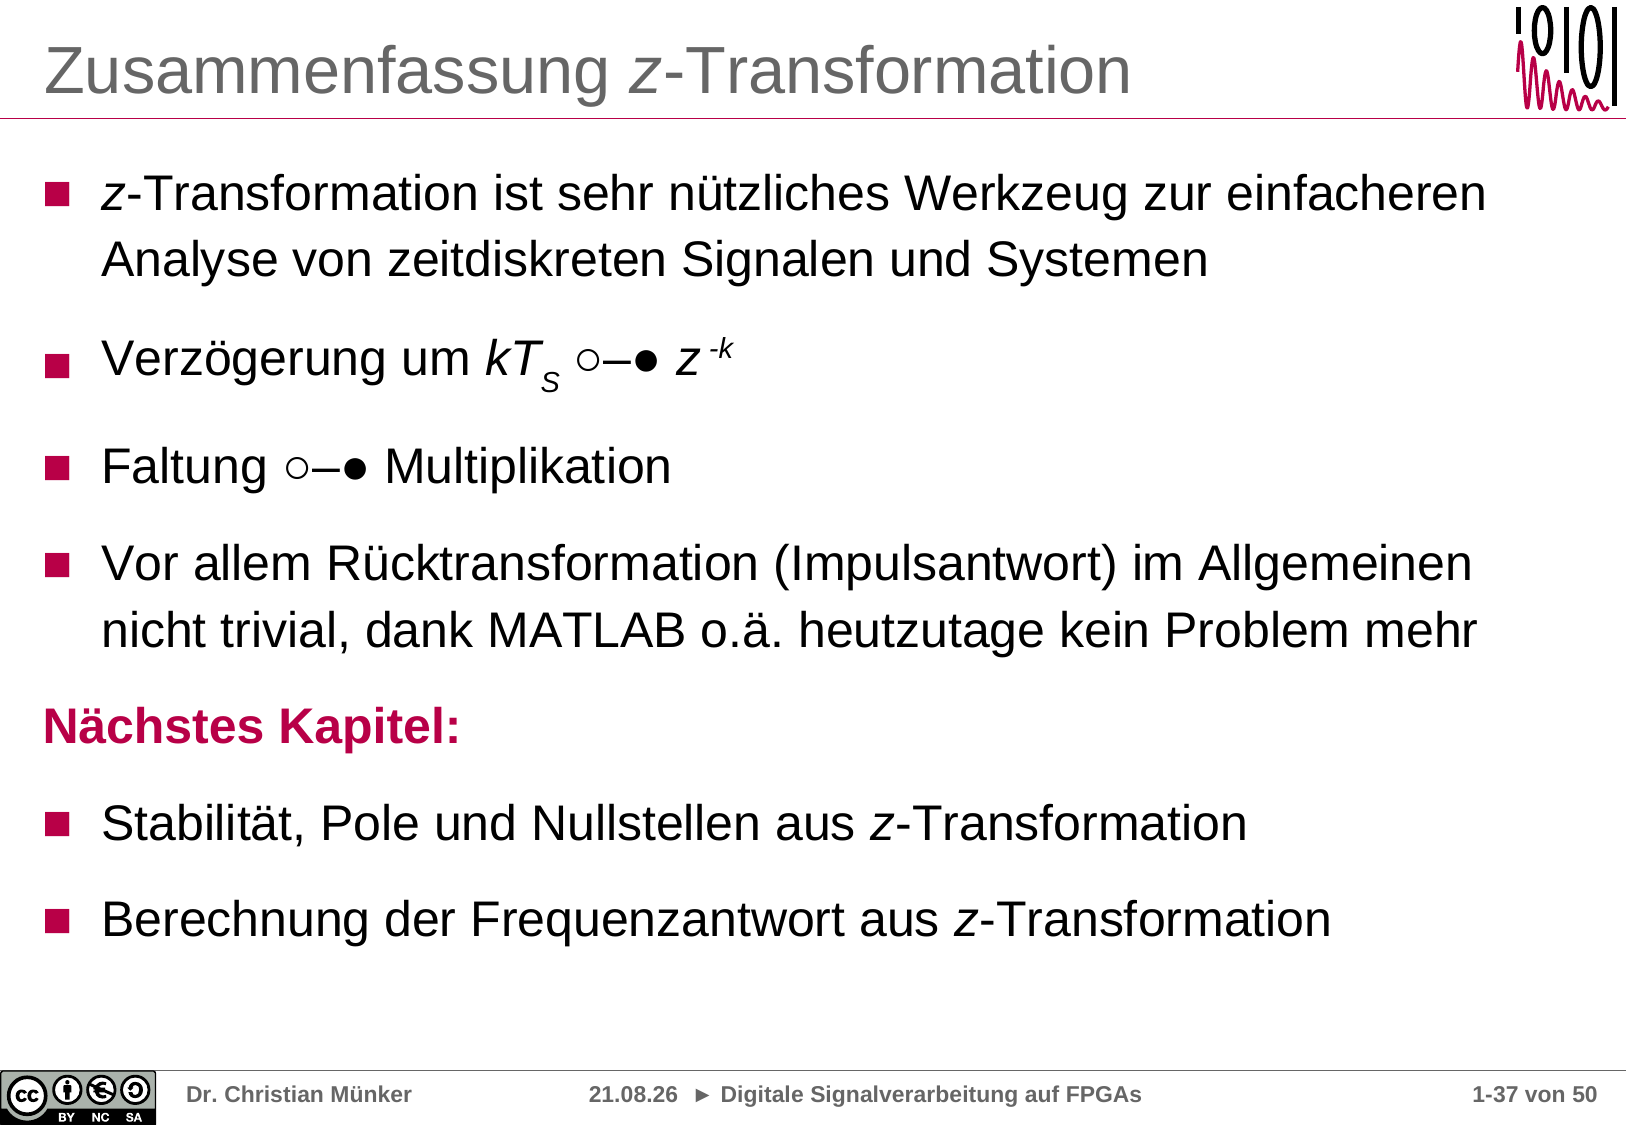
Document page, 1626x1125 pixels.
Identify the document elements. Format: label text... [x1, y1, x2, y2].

picture [1512, 0, 1625, 114]
list z-Transformation ist sehr nützliches Werkzeug zur einfacheren Analyse von zeitdiskreten Signalen und Systemen Verzögerung um kTS ○–● z -k Faltung ○–● Multiplikation Vor allem Rücktransformation (Impulsantwort) im Allgemeinen nicht trivial, dank MATLAB o.ä. heutzutage kein Problem mehr Nächstes Kapitel: Stabilität, Pole und Nullstellen aus z-Transformation Berechnung der Frequenzantwort aus z-Transformation [42, 153, 1579, 1036]
title Zusammenfassung z-Transformation [44, 10, 1299, 137]
